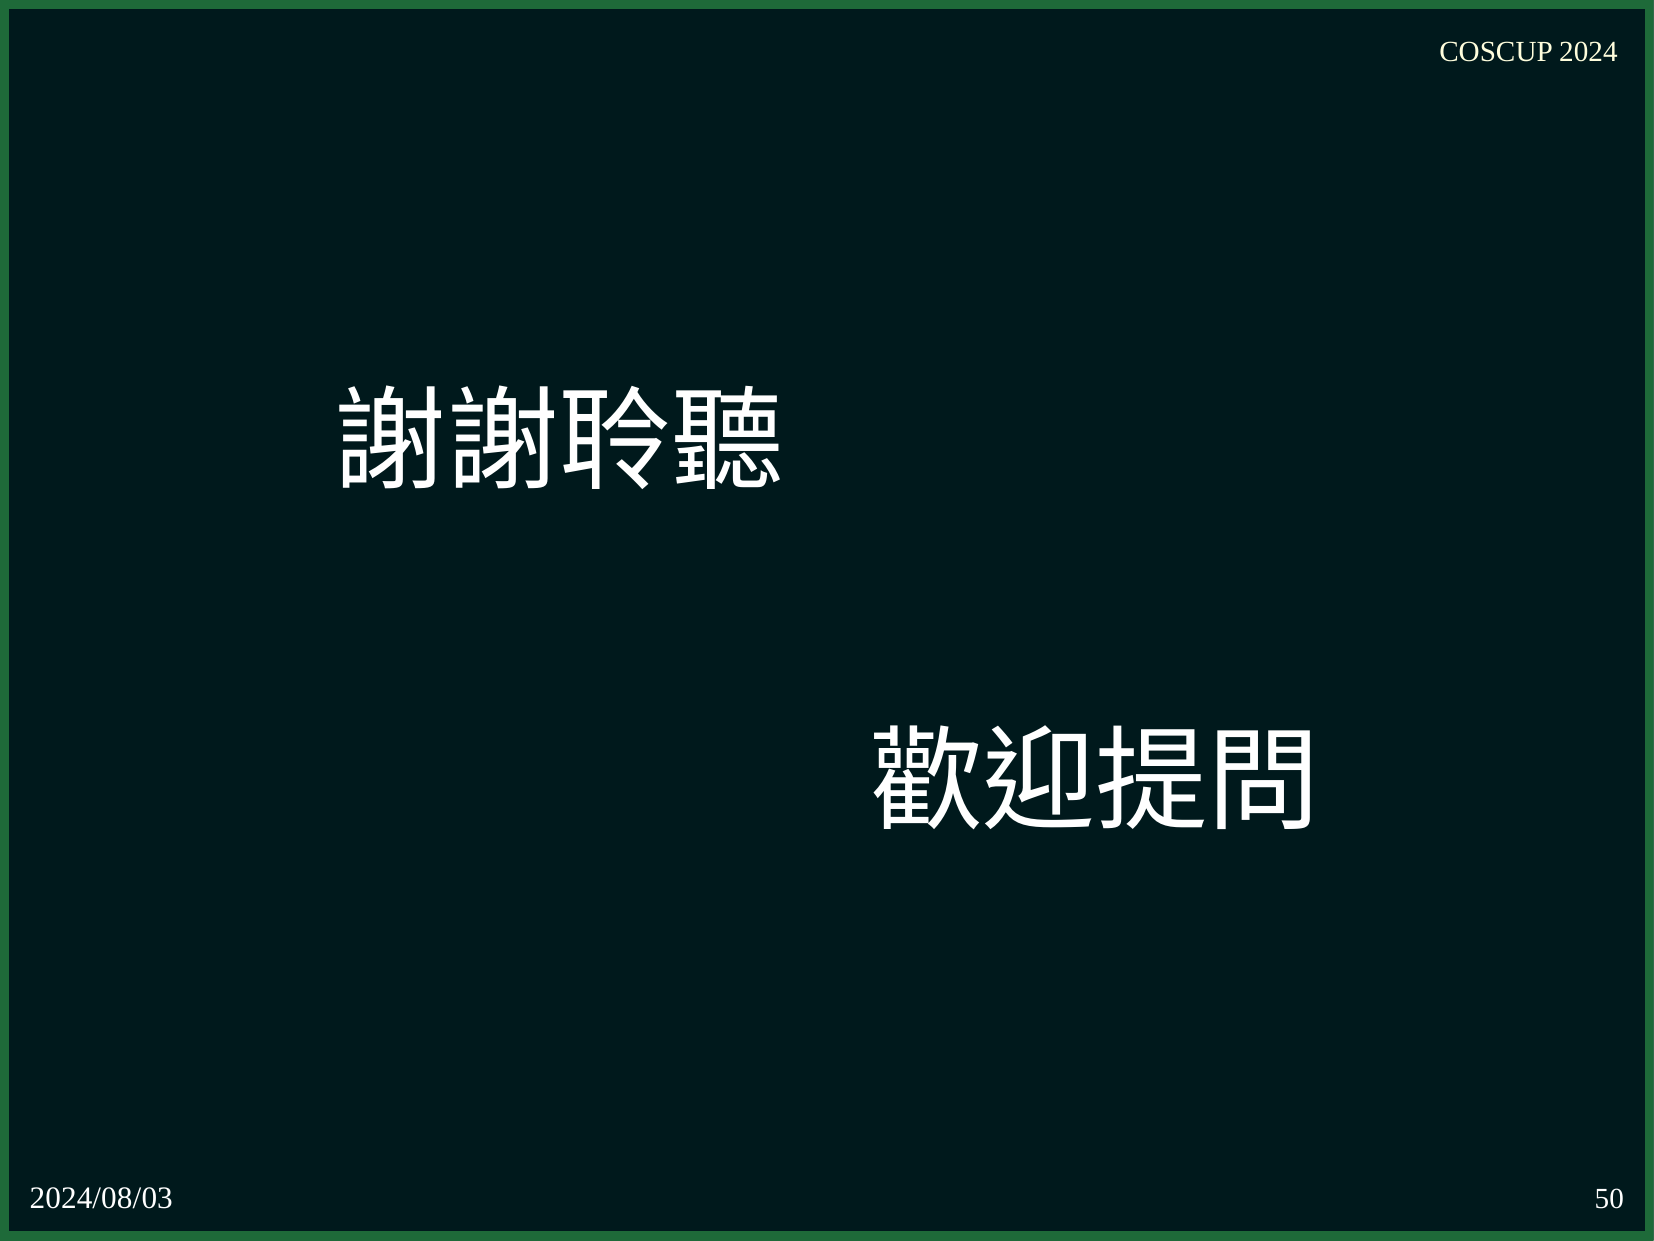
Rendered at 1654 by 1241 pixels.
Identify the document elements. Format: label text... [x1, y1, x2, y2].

text_box 謝謝聆聽 歡迎提問 [318, 342, 1335, 871]
